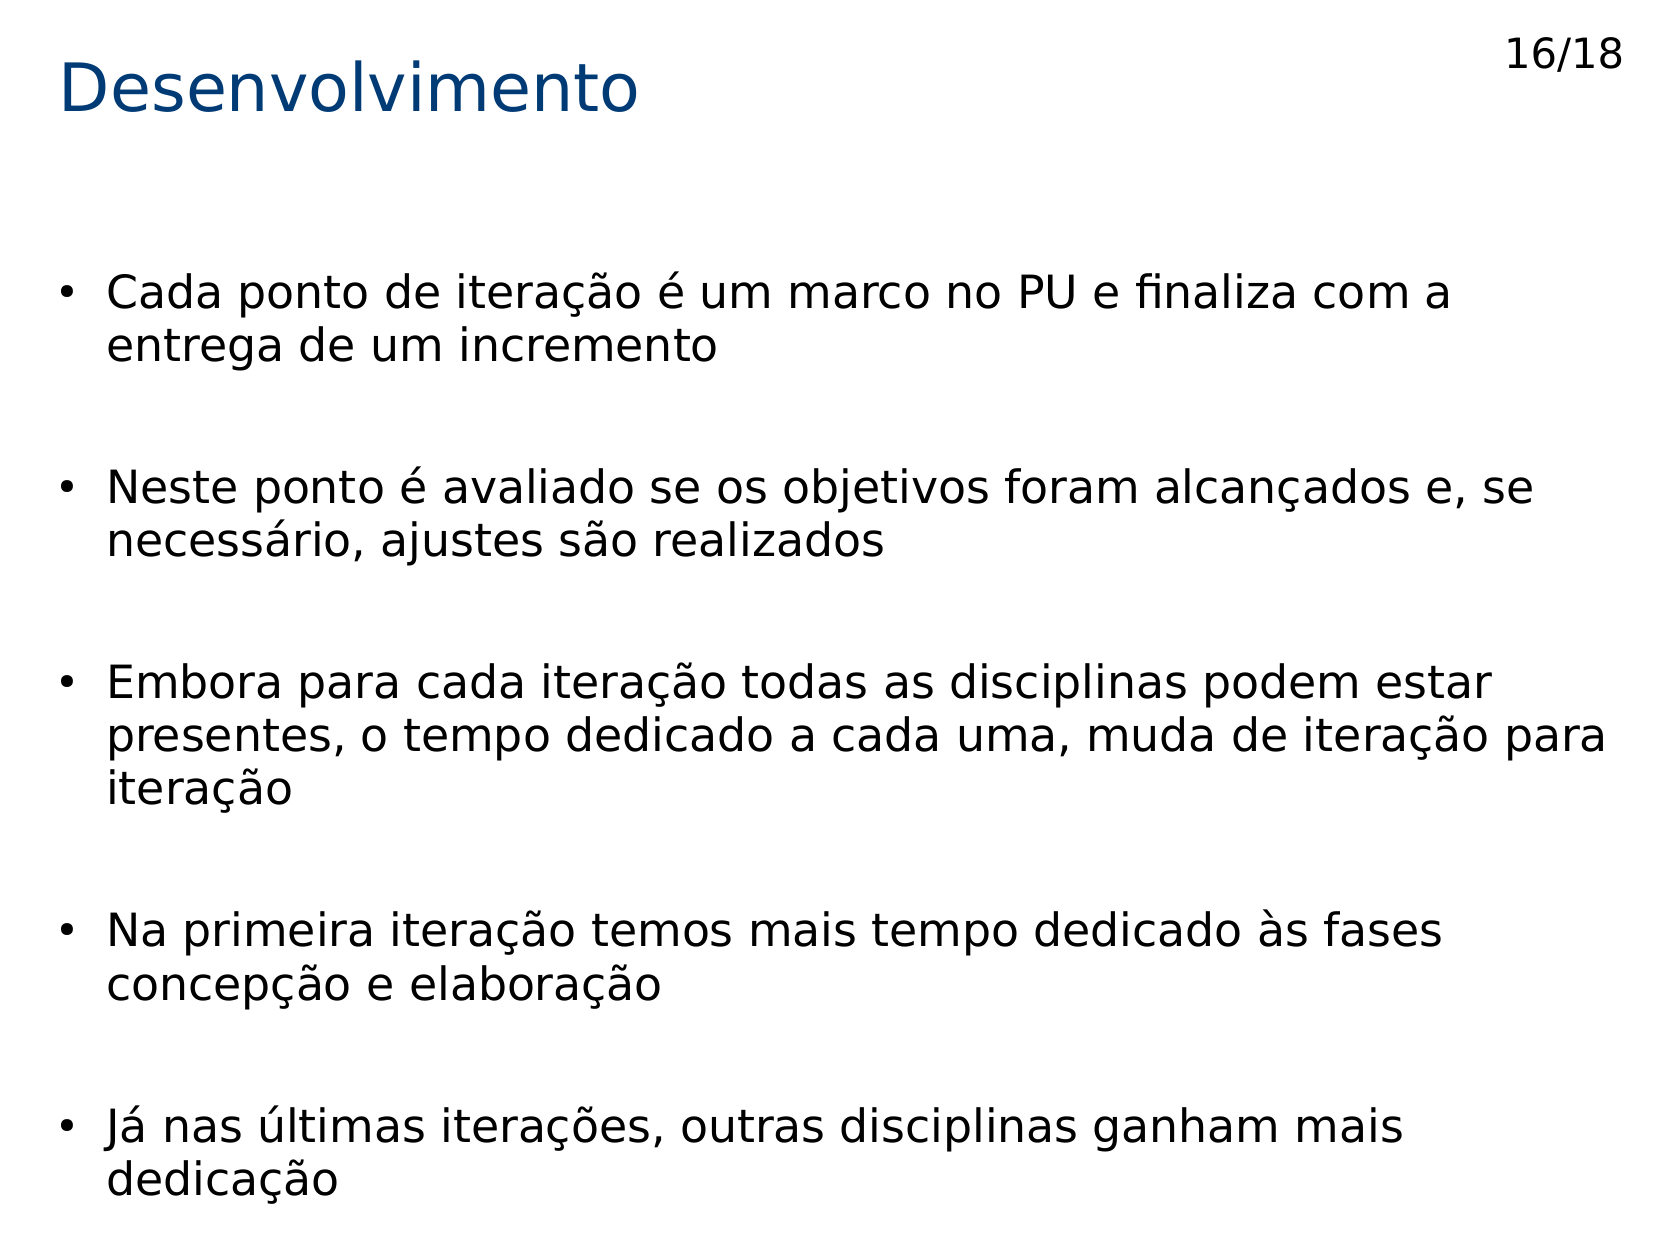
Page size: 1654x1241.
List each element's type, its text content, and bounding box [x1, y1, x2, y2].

title Desenvolvimento [59, 29, 1506, 148]
list Cada ponto de iteração é um marco no PU e finaliza com a entrega de um incremento Neste ponto é avaliado se os objetivos foram alcançados e, se necessário, ajustes são realizados Embora para cada iteração todas as disciplinas podem estar presentes, o tempo dedicado a cada uma, muda de iteração para iteração Na primeira iteração temos mais tempo dedicado às fases concepção e elaboração Já nas últimas iterações, outras disciplinas ganham mais dedicação [59, 265, 1625, 1211]
